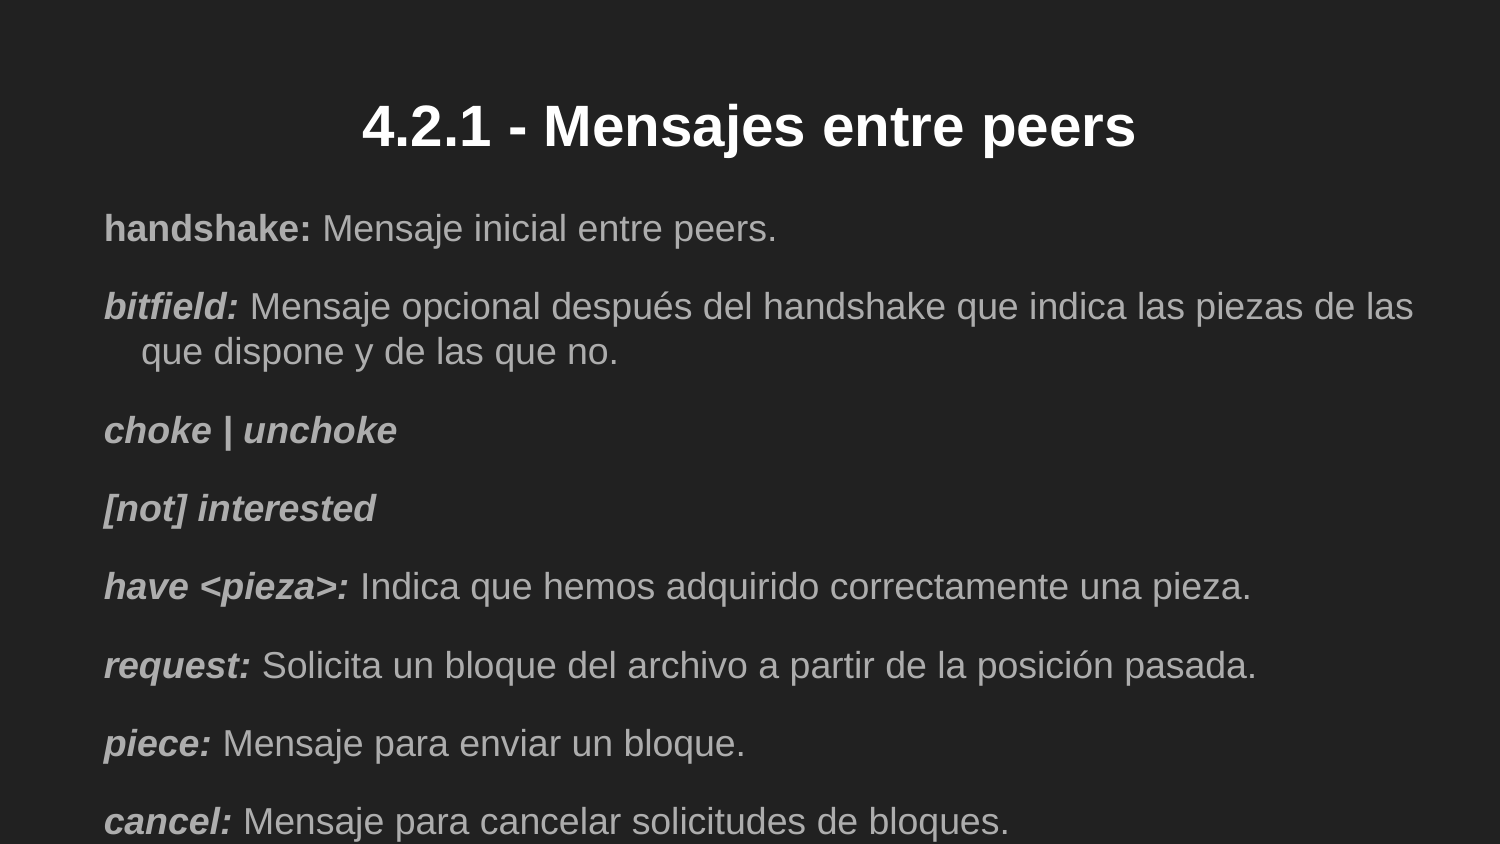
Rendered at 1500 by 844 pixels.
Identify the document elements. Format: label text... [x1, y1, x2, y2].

list handshake: Mensaje inicial entre peers. bitfield: Mensaje opcional después del handshake que indica las piezas de las que dispone y de las que no. choke | unchoke [not] interested have <pieza>: Indica que hemos adquirido correctamente una pieza. request: Solicita un bloque del archivo a partir de la posición pasada. piece: Mensaje para enviar un bloque. cancel: Mensaje para cancelar solicitudes de bloques. [51, 189, 1449, 791]
title 4.2.1 - Mensajes entre peers [51, 72, 1449, 167]
